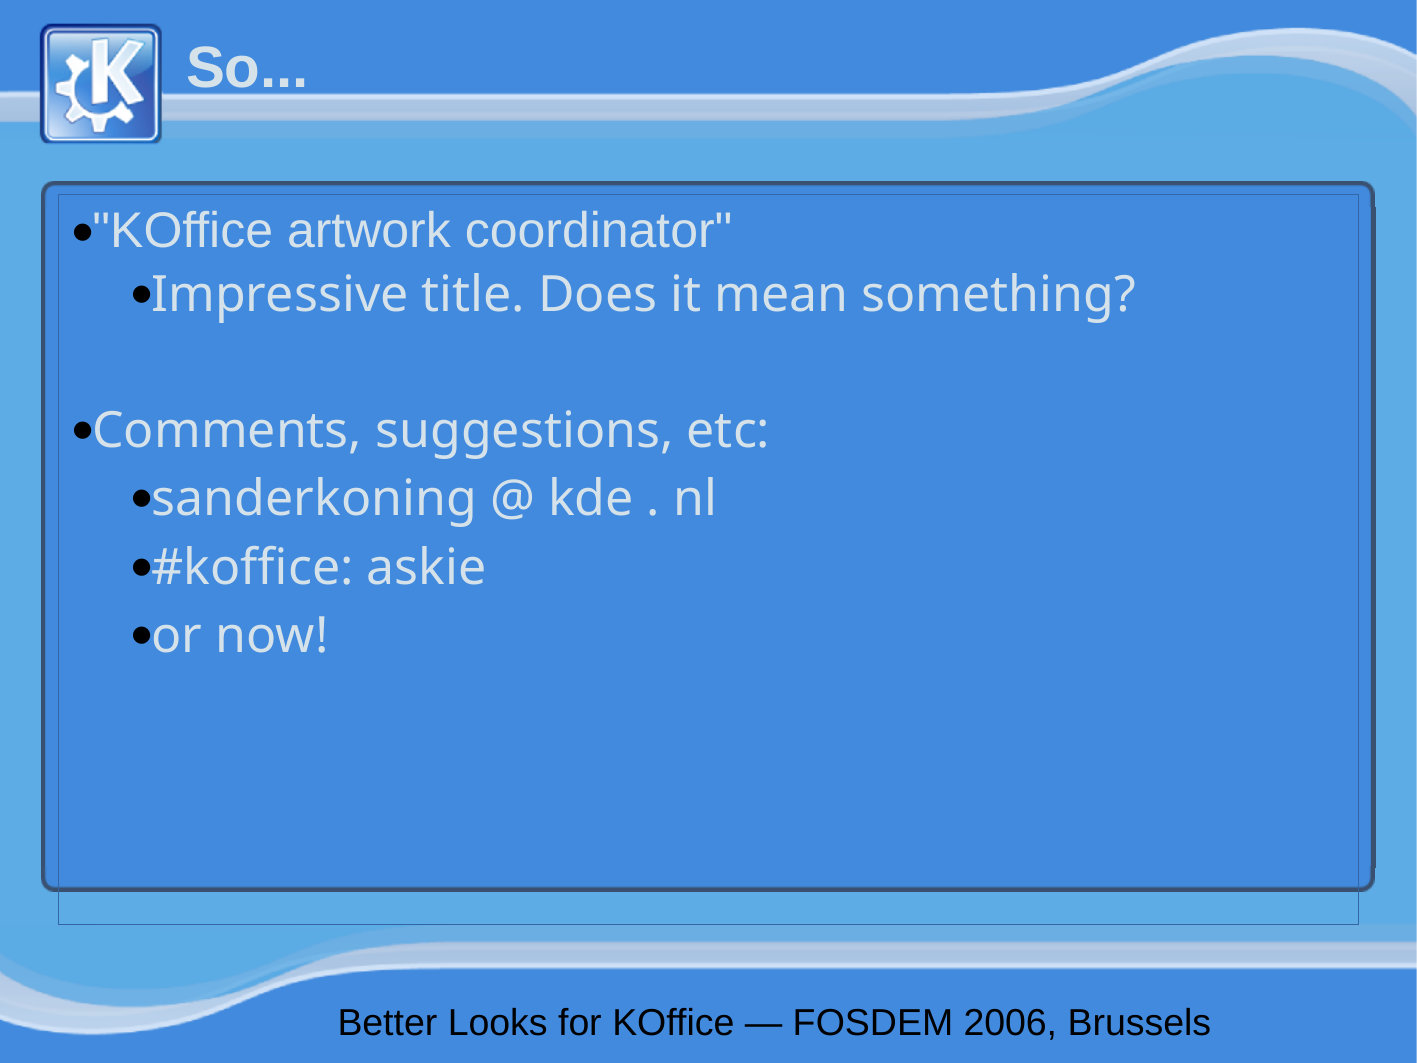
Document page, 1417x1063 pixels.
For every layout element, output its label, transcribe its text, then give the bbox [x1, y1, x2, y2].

picture [0, 0, 1417, 1063]
text_box "KOffice artwork coordinator" Impressive title. Does it mean something? Comments, suggestions, etc: sanderkoning @ kde . nl #koffice: askie or now! [58, 194, 1359, 925]
text_box So... [171, 27, 1048, 105]
